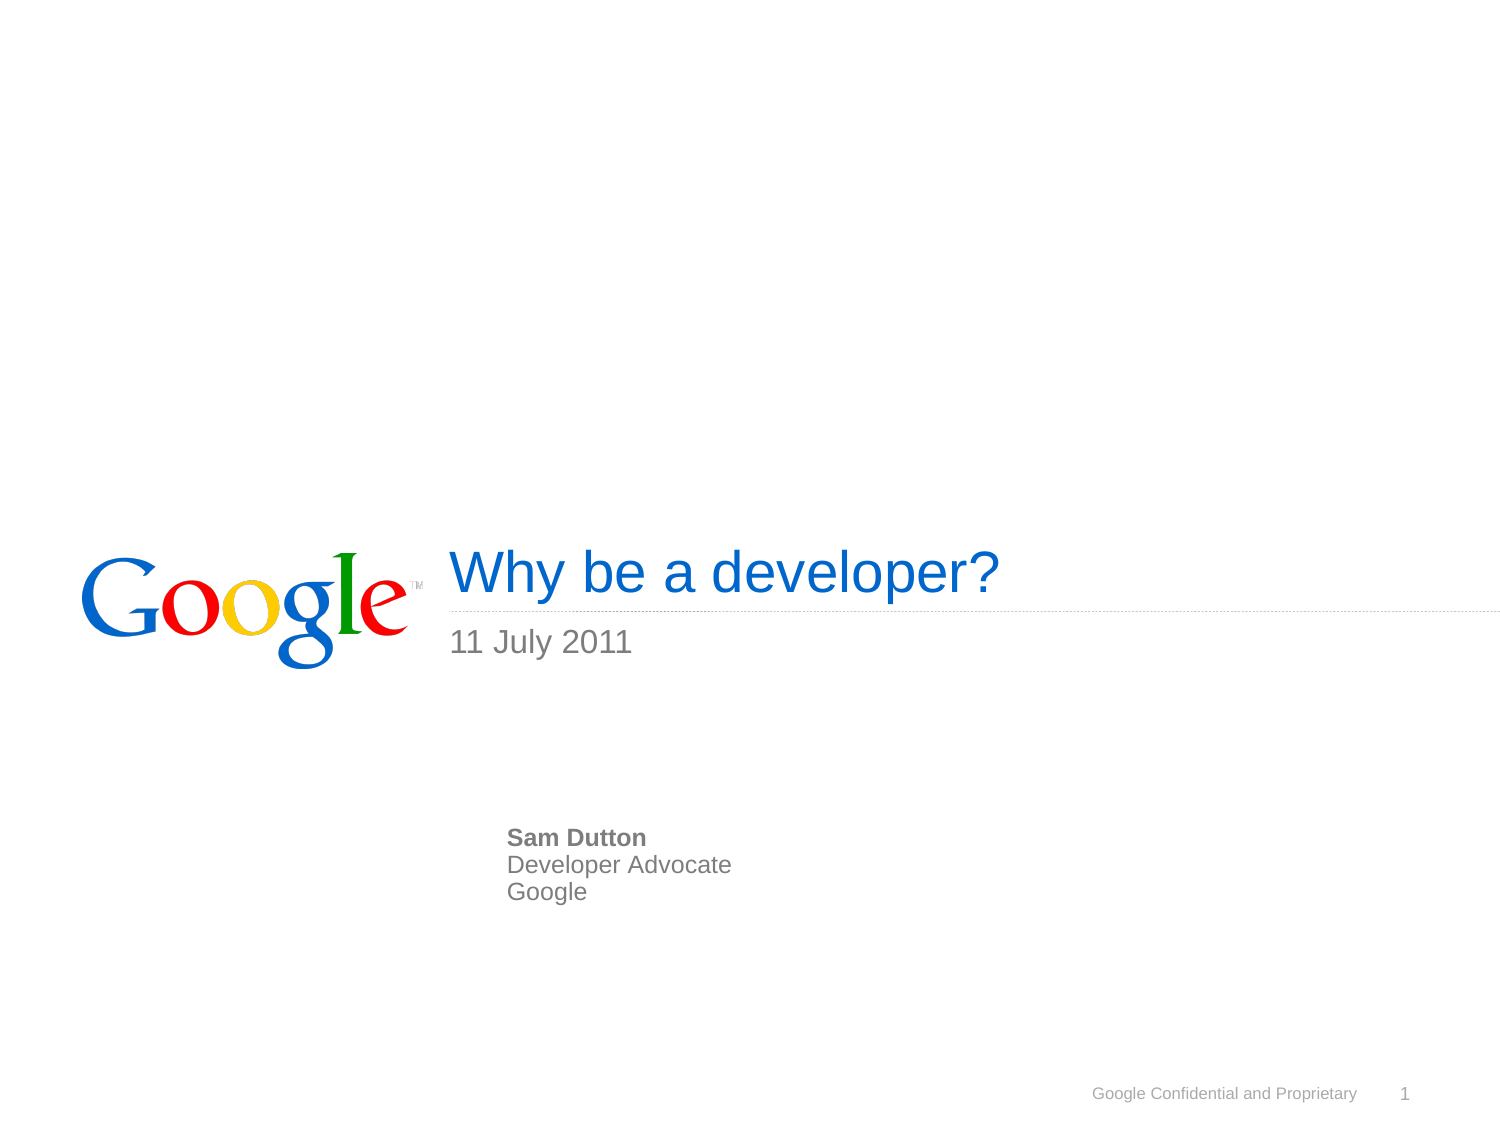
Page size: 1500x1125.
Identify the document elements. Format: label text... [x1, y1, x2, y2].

picture [82, 553, 423, 669]
title Why be a developer? [449, 534, 1459, 612]
text_box Sam Dutton Developer Advocate Google [492, 817, 748, 995]
subtitle 11 July 2011 [449, 612, 1459, 668]
